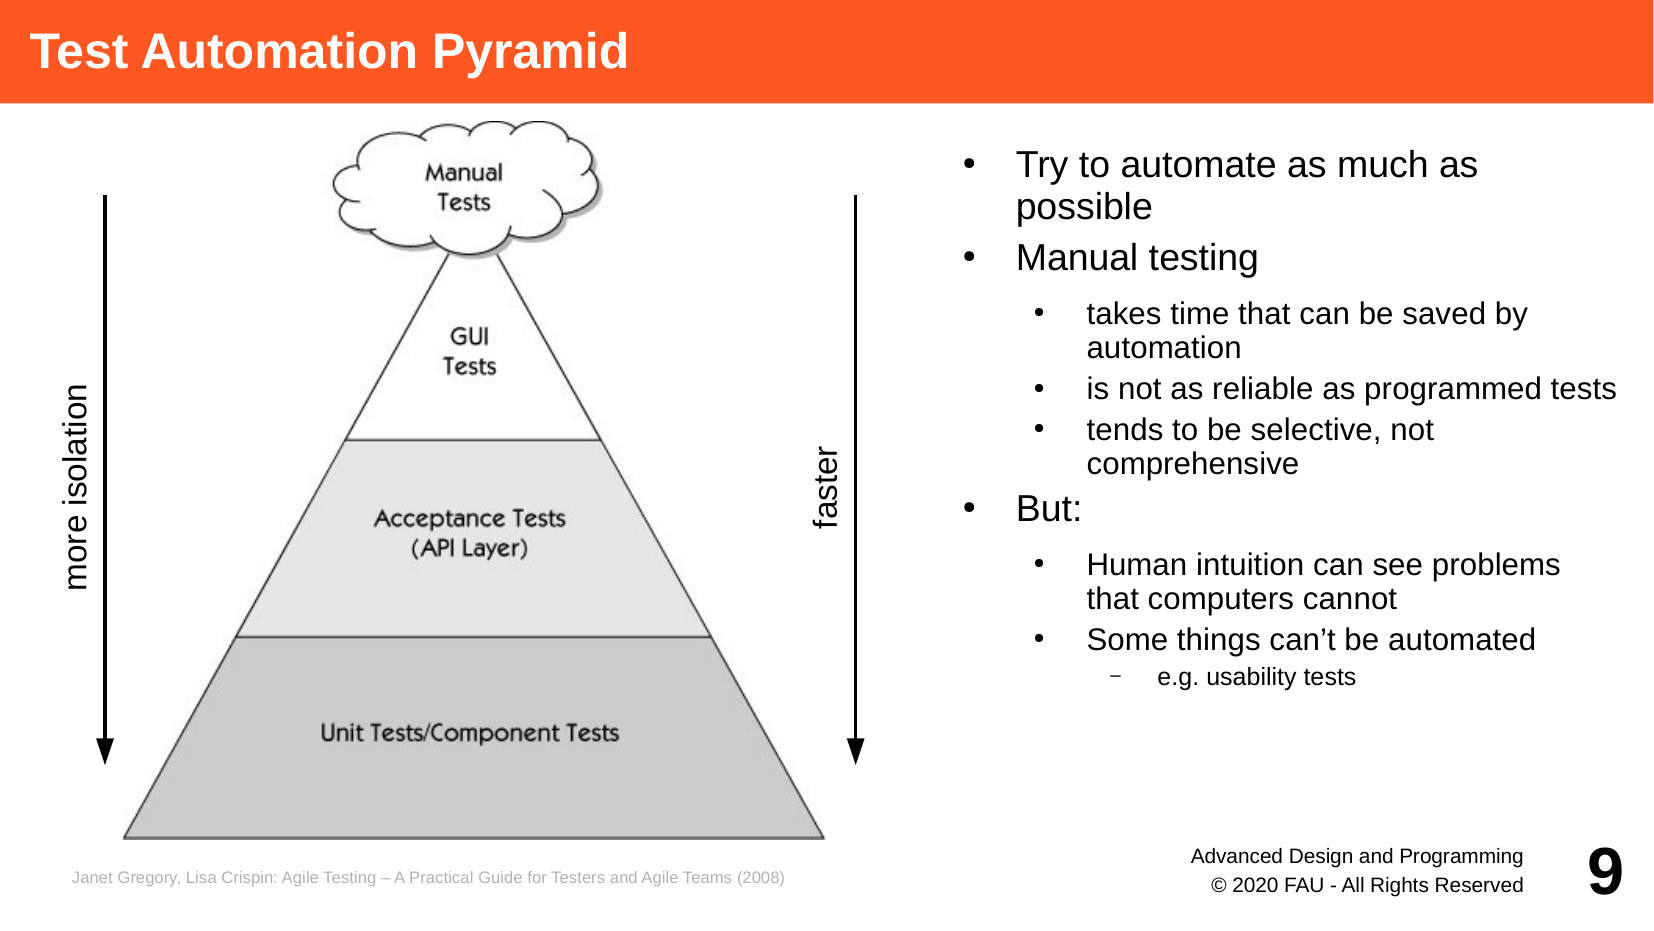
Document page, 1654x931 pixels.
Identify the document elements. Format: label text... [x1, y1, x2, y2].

text_box faster [795, 315, 856, 661]
list Try to automate as much as possible Manual testing takes time that can be saved by automation is not as reliable as programmed tests tends to be selective, not comprehensive But: Human intuition can see problems that computers cannot Some things can’t be automated e.g. usability tests [945, 143, 1621, 823]
text_box more isolation [44, 315, 106, 661]
title Test Automation Pyramid [0, 0, 1654, 104]
text_box Janet Gregory, Lisa Crispin: Agile Testing – A Practical Guide for Testers and Agile Teams (2008) [60, 856, 1006, 899]
picture [122, 121, 826, 841]
